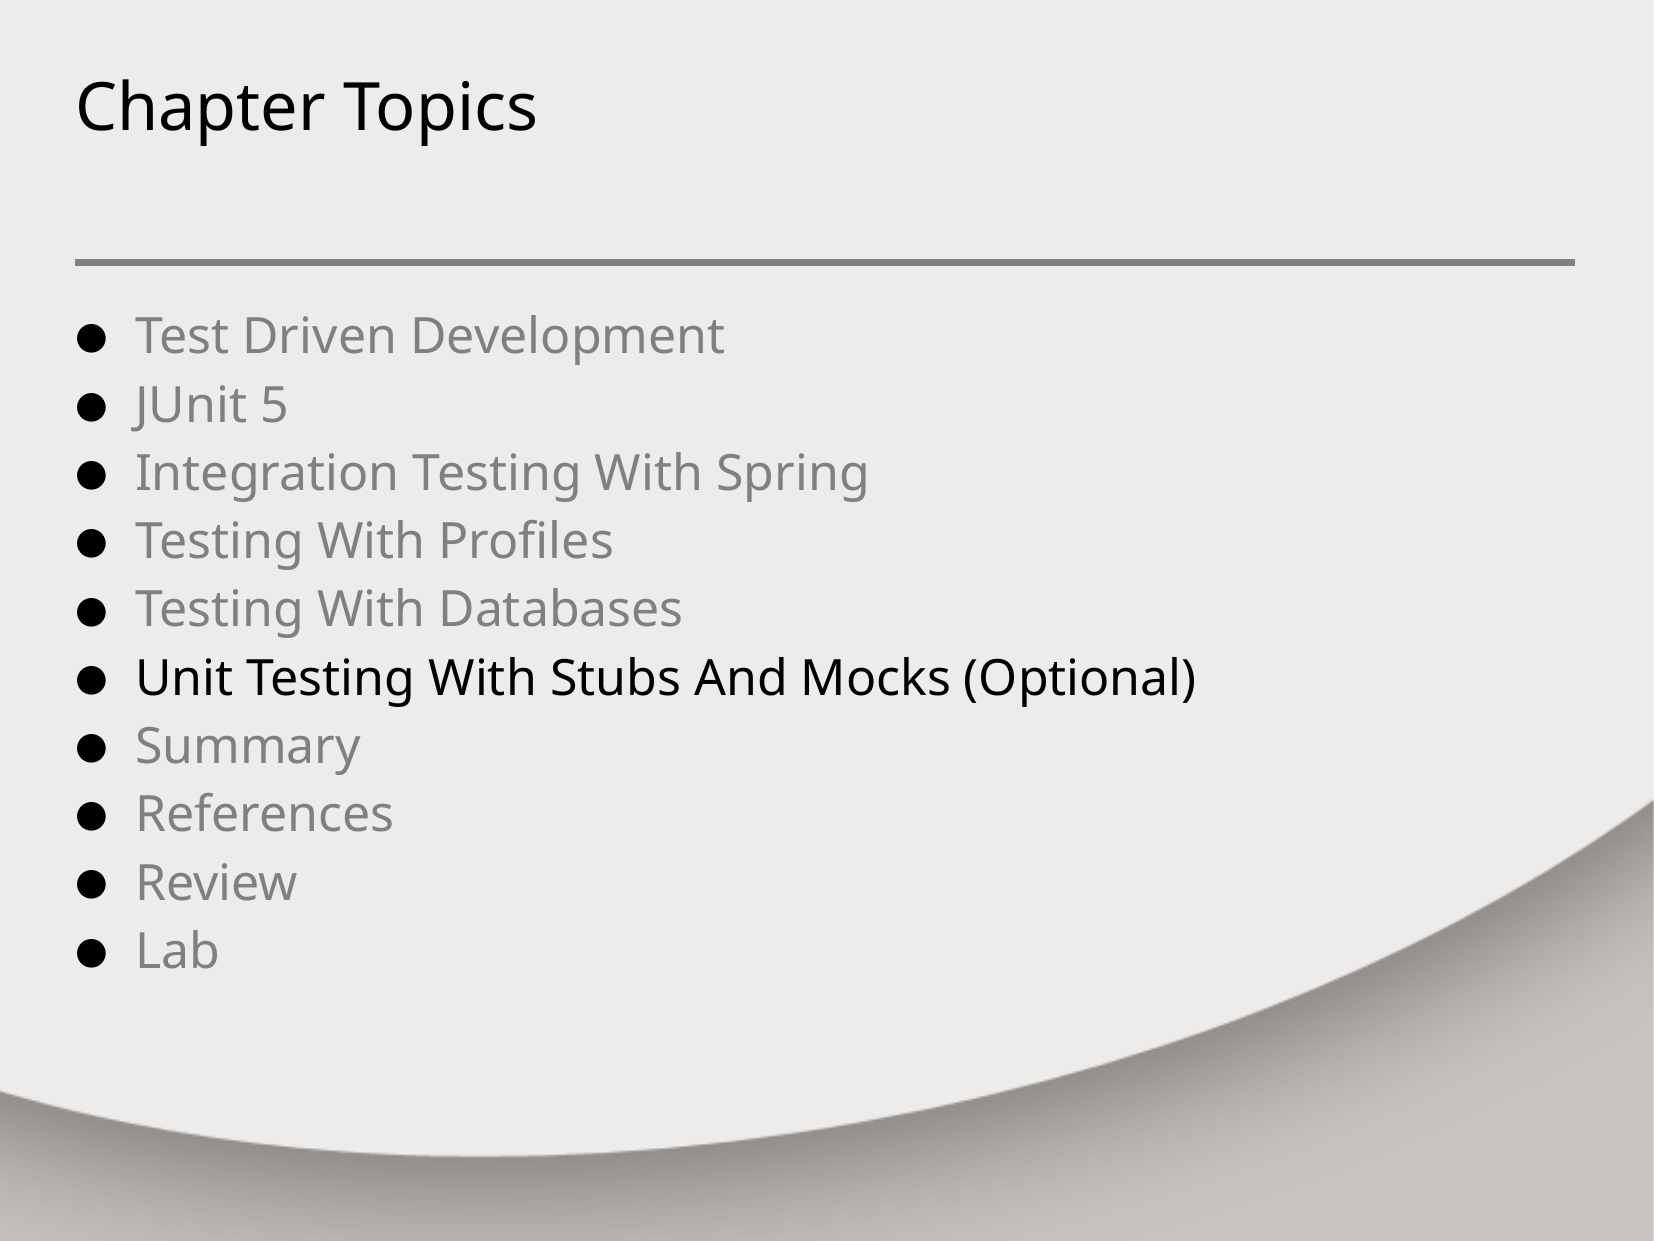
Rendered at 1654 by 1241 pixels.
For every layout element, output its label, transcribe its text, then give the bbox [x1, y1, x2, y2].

list Test Driven Development JUnit 5 Integration Testing With Spring Testing With Profiles Testing With Databases Unit Testing With Stubs And Mocks (Optional) Summary References Review Lab [75, 300, 1576, 1163]
title Chapter Topics [75, 75, 1576, 226]
picture [0, 0, 1654, 1241]
